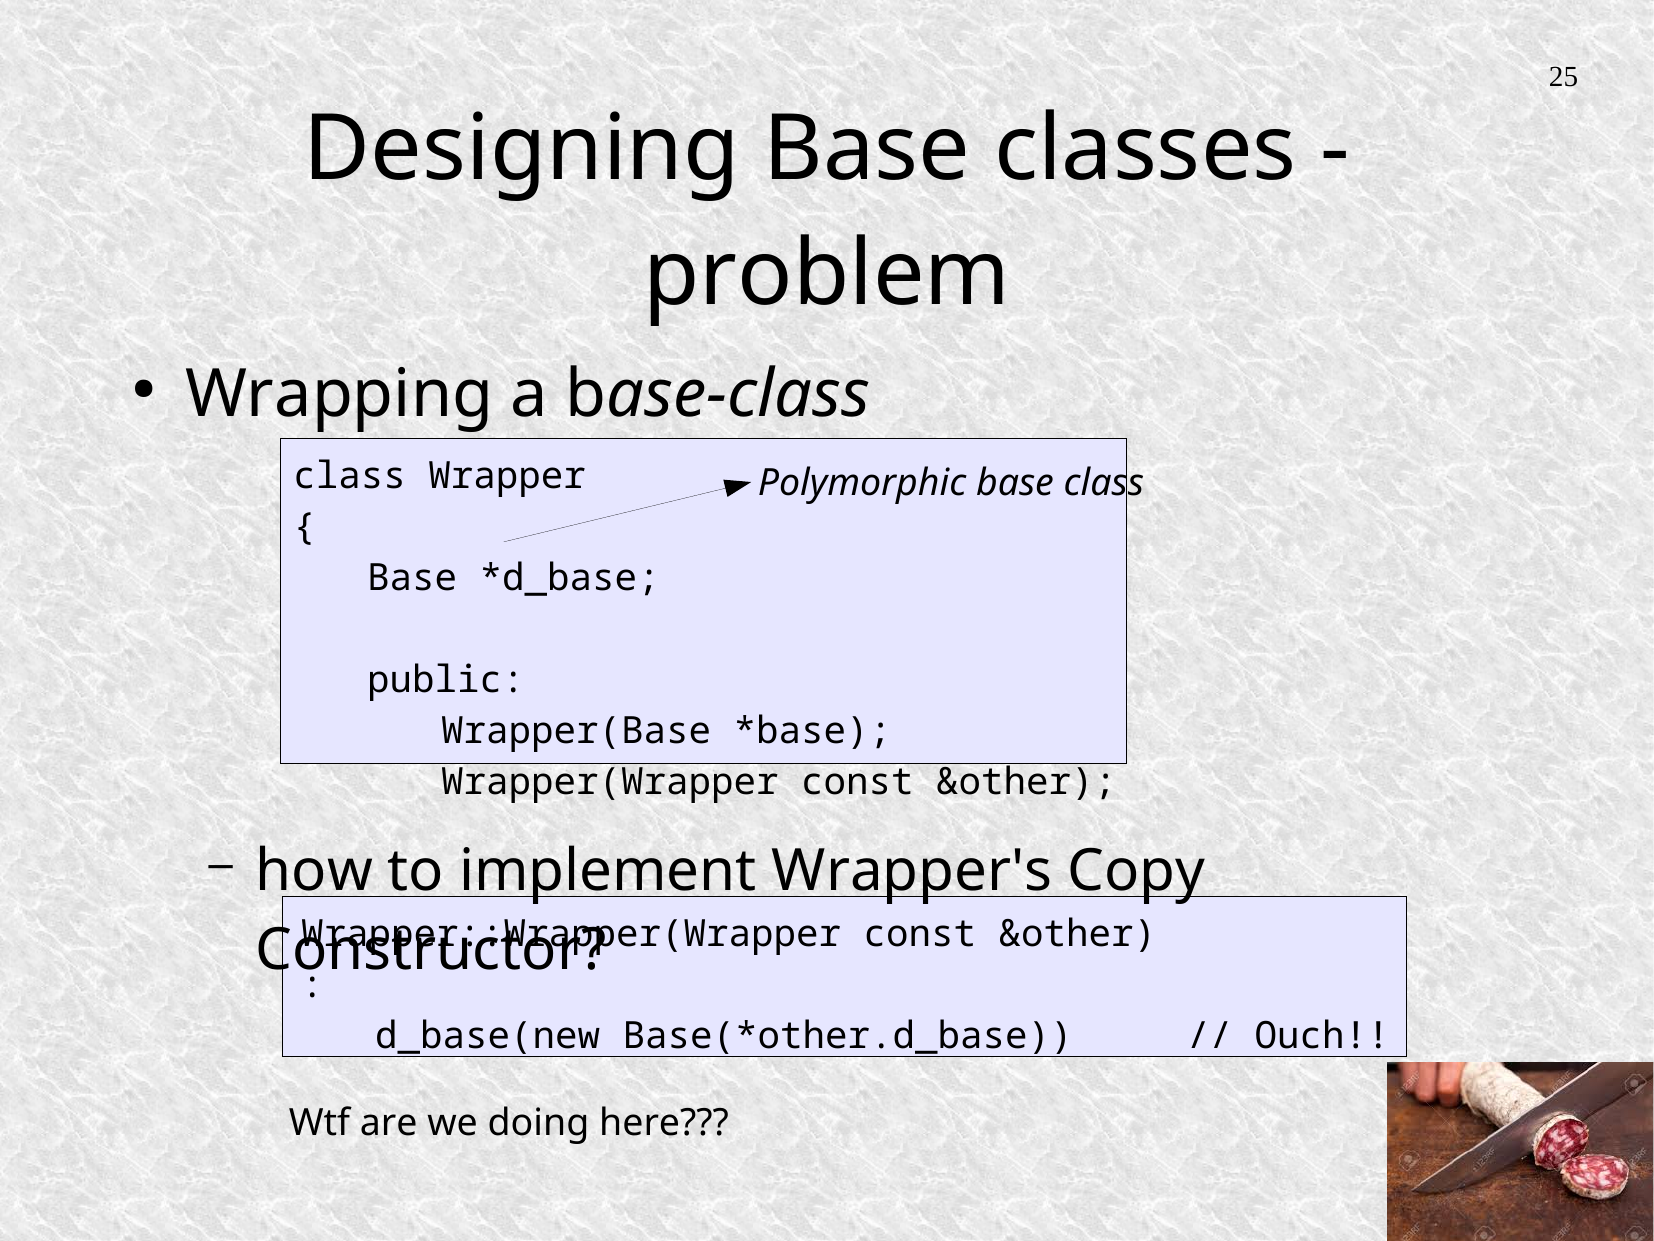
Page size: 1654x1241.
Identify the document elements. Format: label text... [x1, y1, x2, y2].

text_box Wrapper::Wrapper(Wrapper const &other) : d_base(new Base(*other.d_base)) // Ouch!! [301, 906, 1390, 1038]
picture [0, 0, 1654, 1241]
text_box Wtf are we doing here??? [288, 1095, 710, 1141]
text_box Polymorphic base class [757, 455, 1118, 501]
text_box class Wrapper { Base *d_base; public: Wrapper(Base *base); Wrapper(Wrapper const &other); [293, 448, 1117, 754]
list Wrapping a base-class how to implement Wrapper's Copy Constructor? [114, 344, 1527, 1174]
title Designing Base classes - problem [121, 102, 1534, 311]
